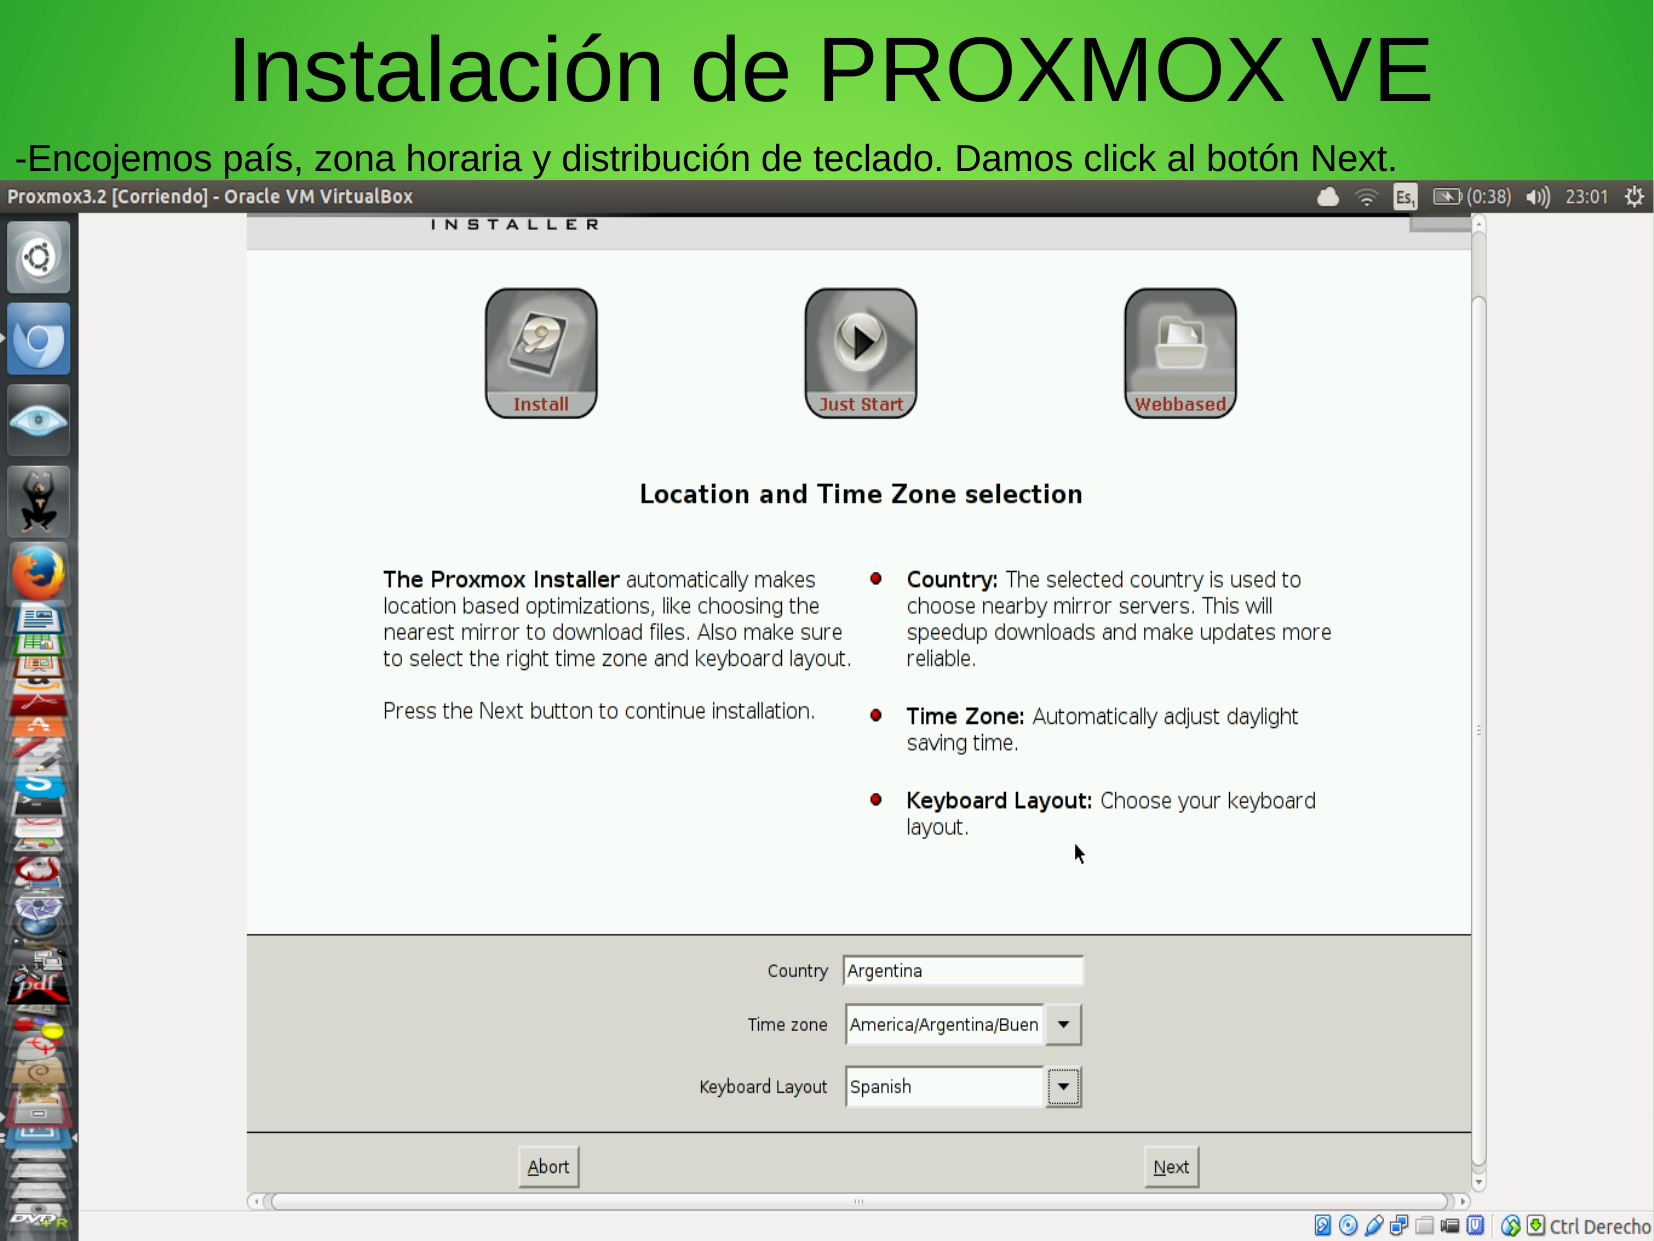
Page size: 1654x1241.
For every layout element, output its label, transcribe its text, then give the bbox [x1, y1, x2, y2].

picture [0, 0, 1654, 129]
picture [0, 180, 1654, 1241]
text_box Instalación de PROXMOX VE [212, 11, 1452, 129]
text_box -Encojemos país, zona horaria y distribución de teclado. Damos click al botón Next. [0, 129, 1654, 180]
